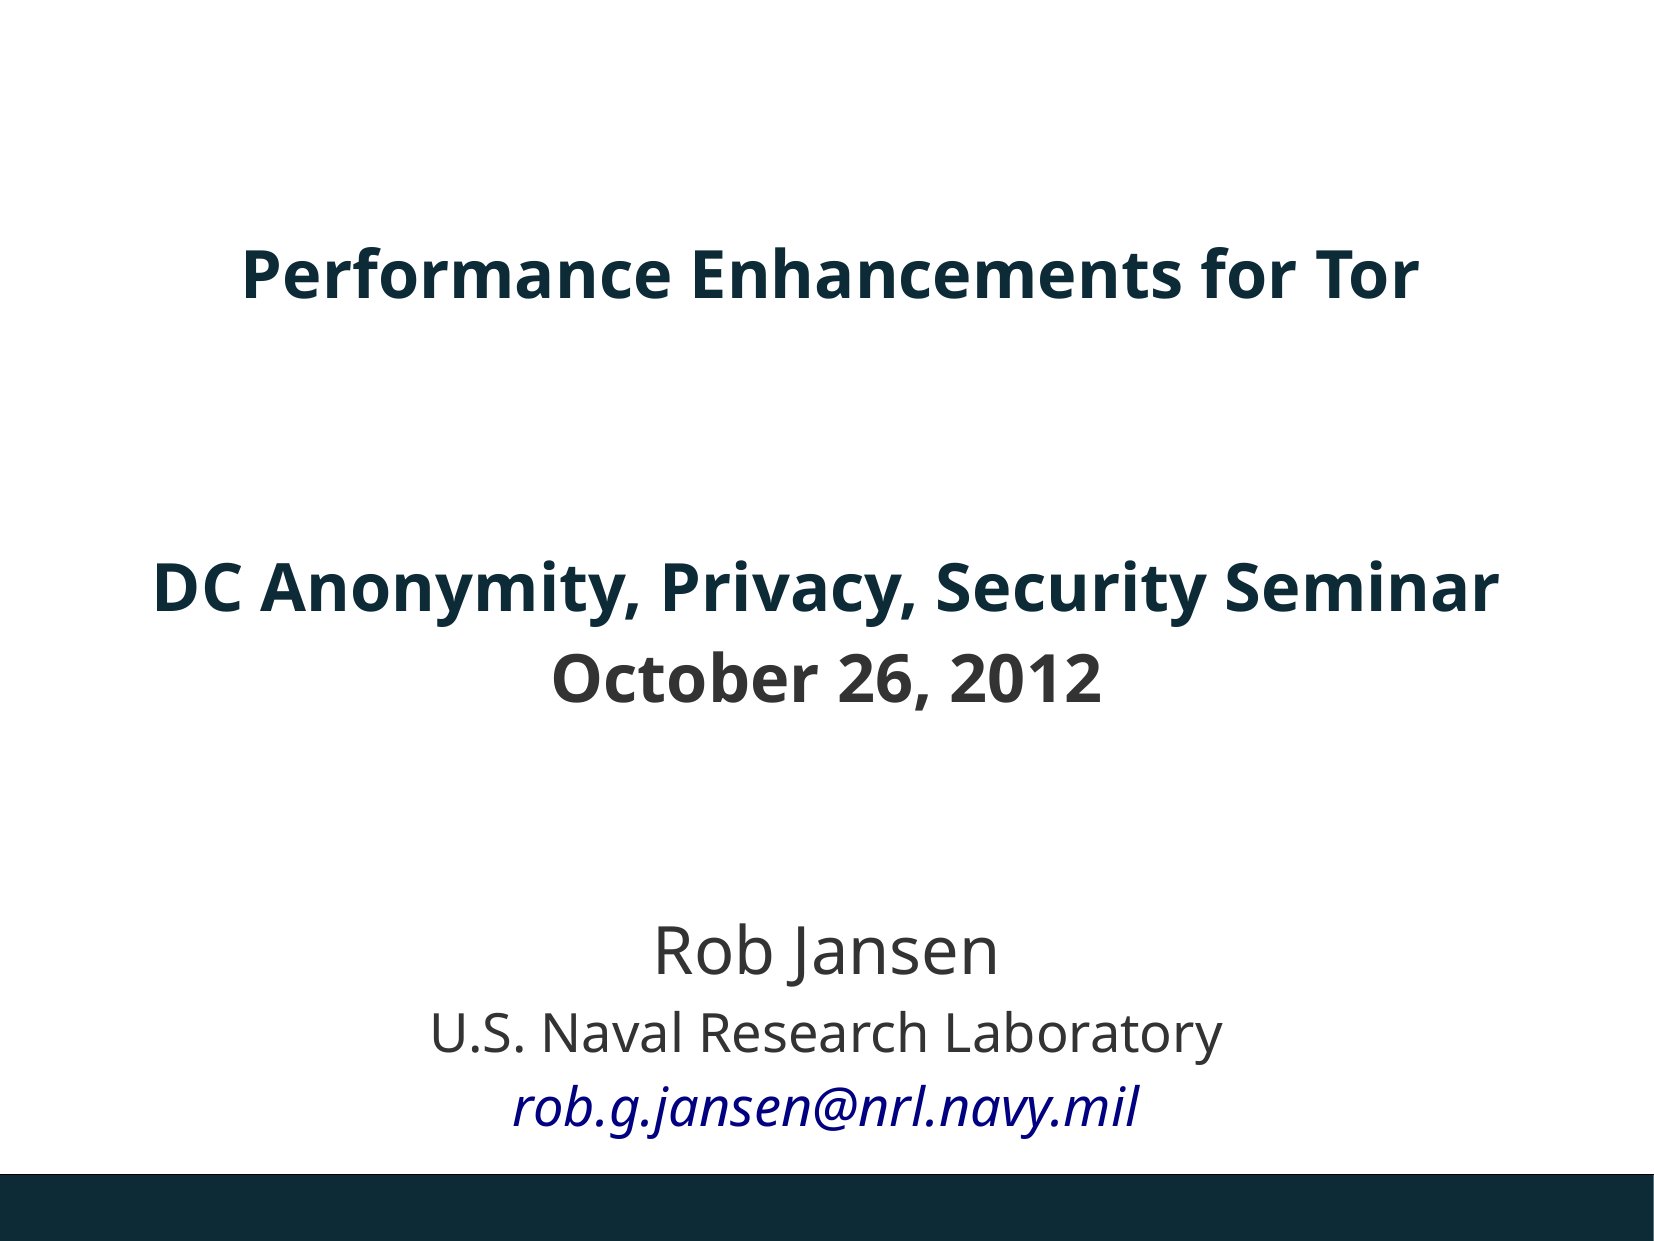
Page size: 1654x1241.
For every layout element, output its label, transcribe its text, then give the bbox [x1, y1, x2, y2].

title Performance Enhancements for Tor [86, 169, 1575, 377]
subtitle DC Anonymity, Privacy, Security Seminar October 26, 2012 Rob Jansen U.S. Naval Research Laboratory rob.g.jansen@nrl.navy.mil [82, 431, 1571, 1241]
